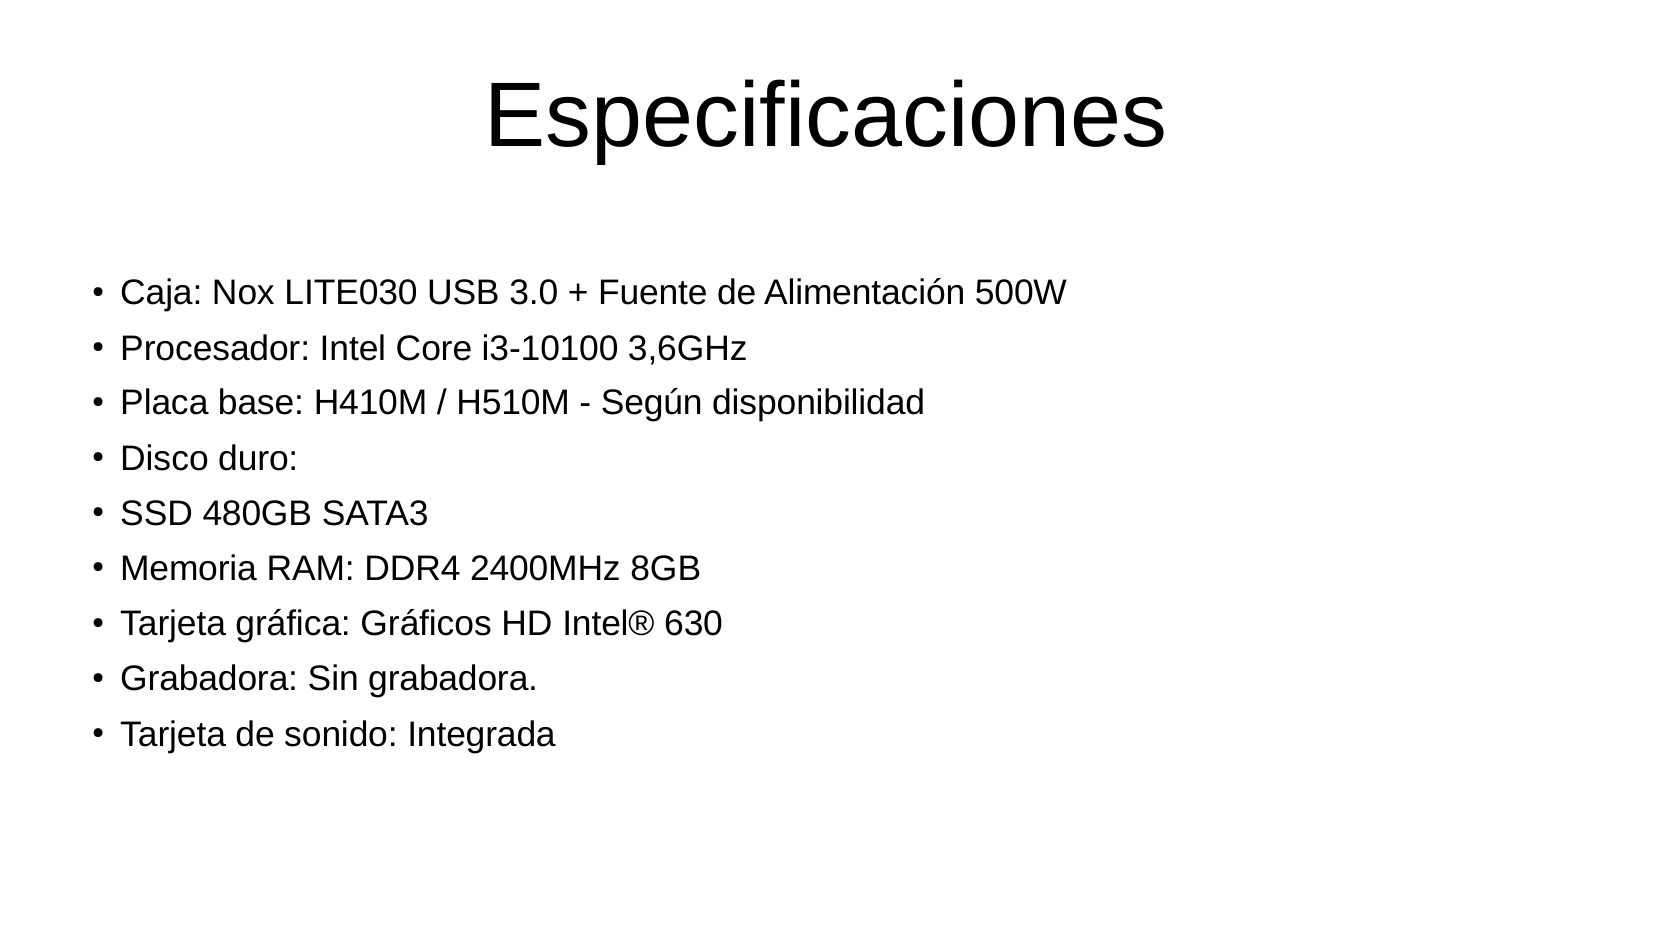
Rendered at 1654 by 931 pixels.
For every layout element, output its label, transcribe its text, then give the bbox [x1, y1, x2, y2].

list Caja: Nox LITE030 USB 3.0 + Fuente de Alimentación 500W Procesador: Intel Core i3-10100 3,6GHz Placa base: H410M / H510M - Según disponibilidad Disco duro: SSD 480GB SATA3 Memoria RAM: DDR4 2400MHz 8GB Tarjeta gráfica: Gráficos HD Intel® 630 Grabadora: Sin grabadora. Tarjeta de sonido: Integrada [82, 217, 1571, 758]
title Especificaciones [82, 37, 1571, 193]
